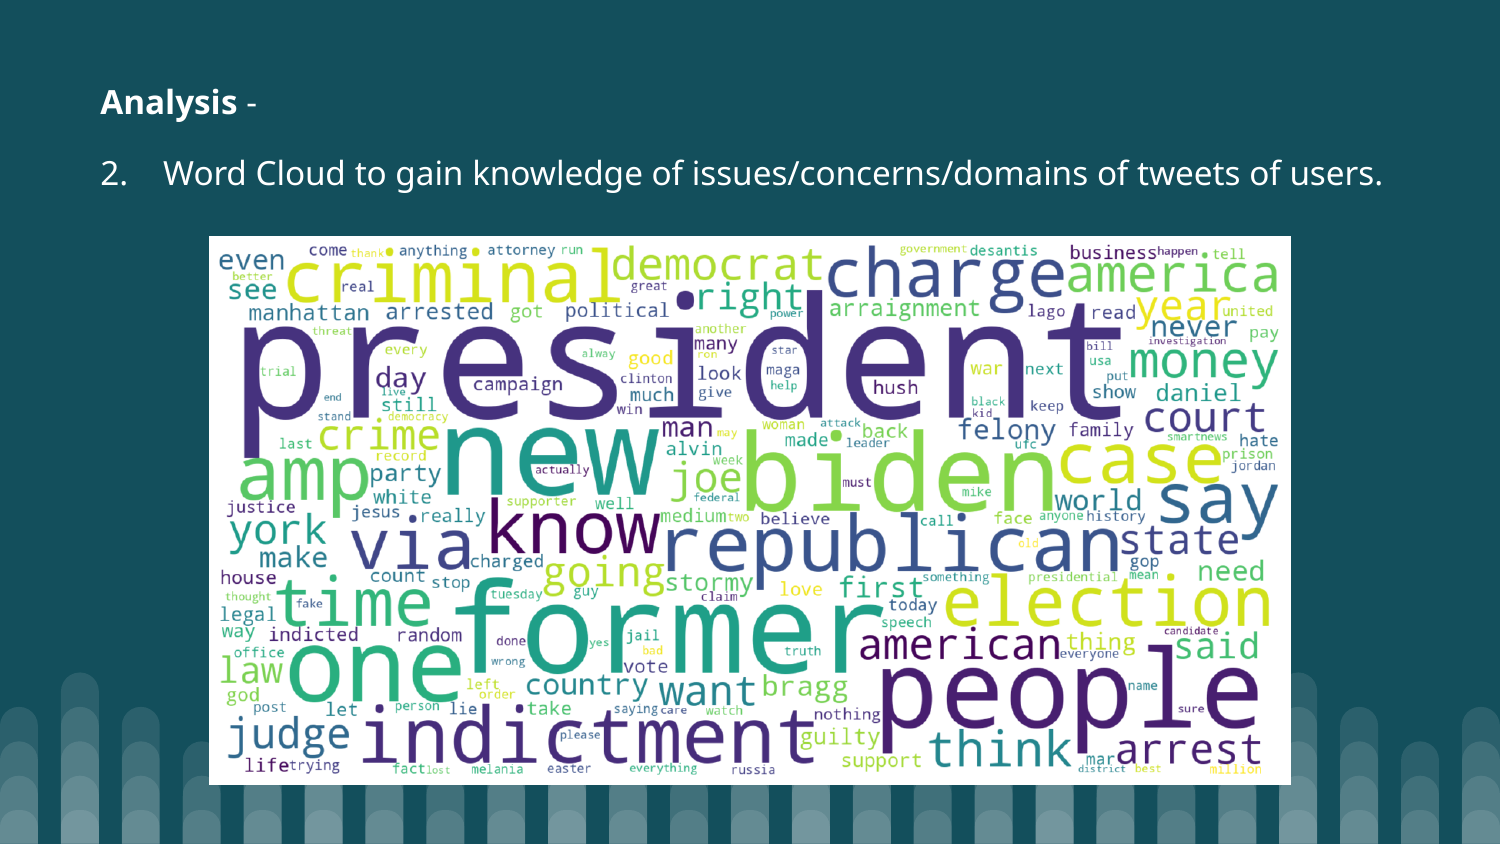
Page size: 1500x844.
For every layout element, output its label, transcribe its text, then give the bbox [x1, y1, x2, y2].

picture [209, 236, 1291, 785]
list Analysis - 2. Word Cloud to gain knowledge of issues/concerns/domains of tweets of users. [85, 60, 1415, 243]
